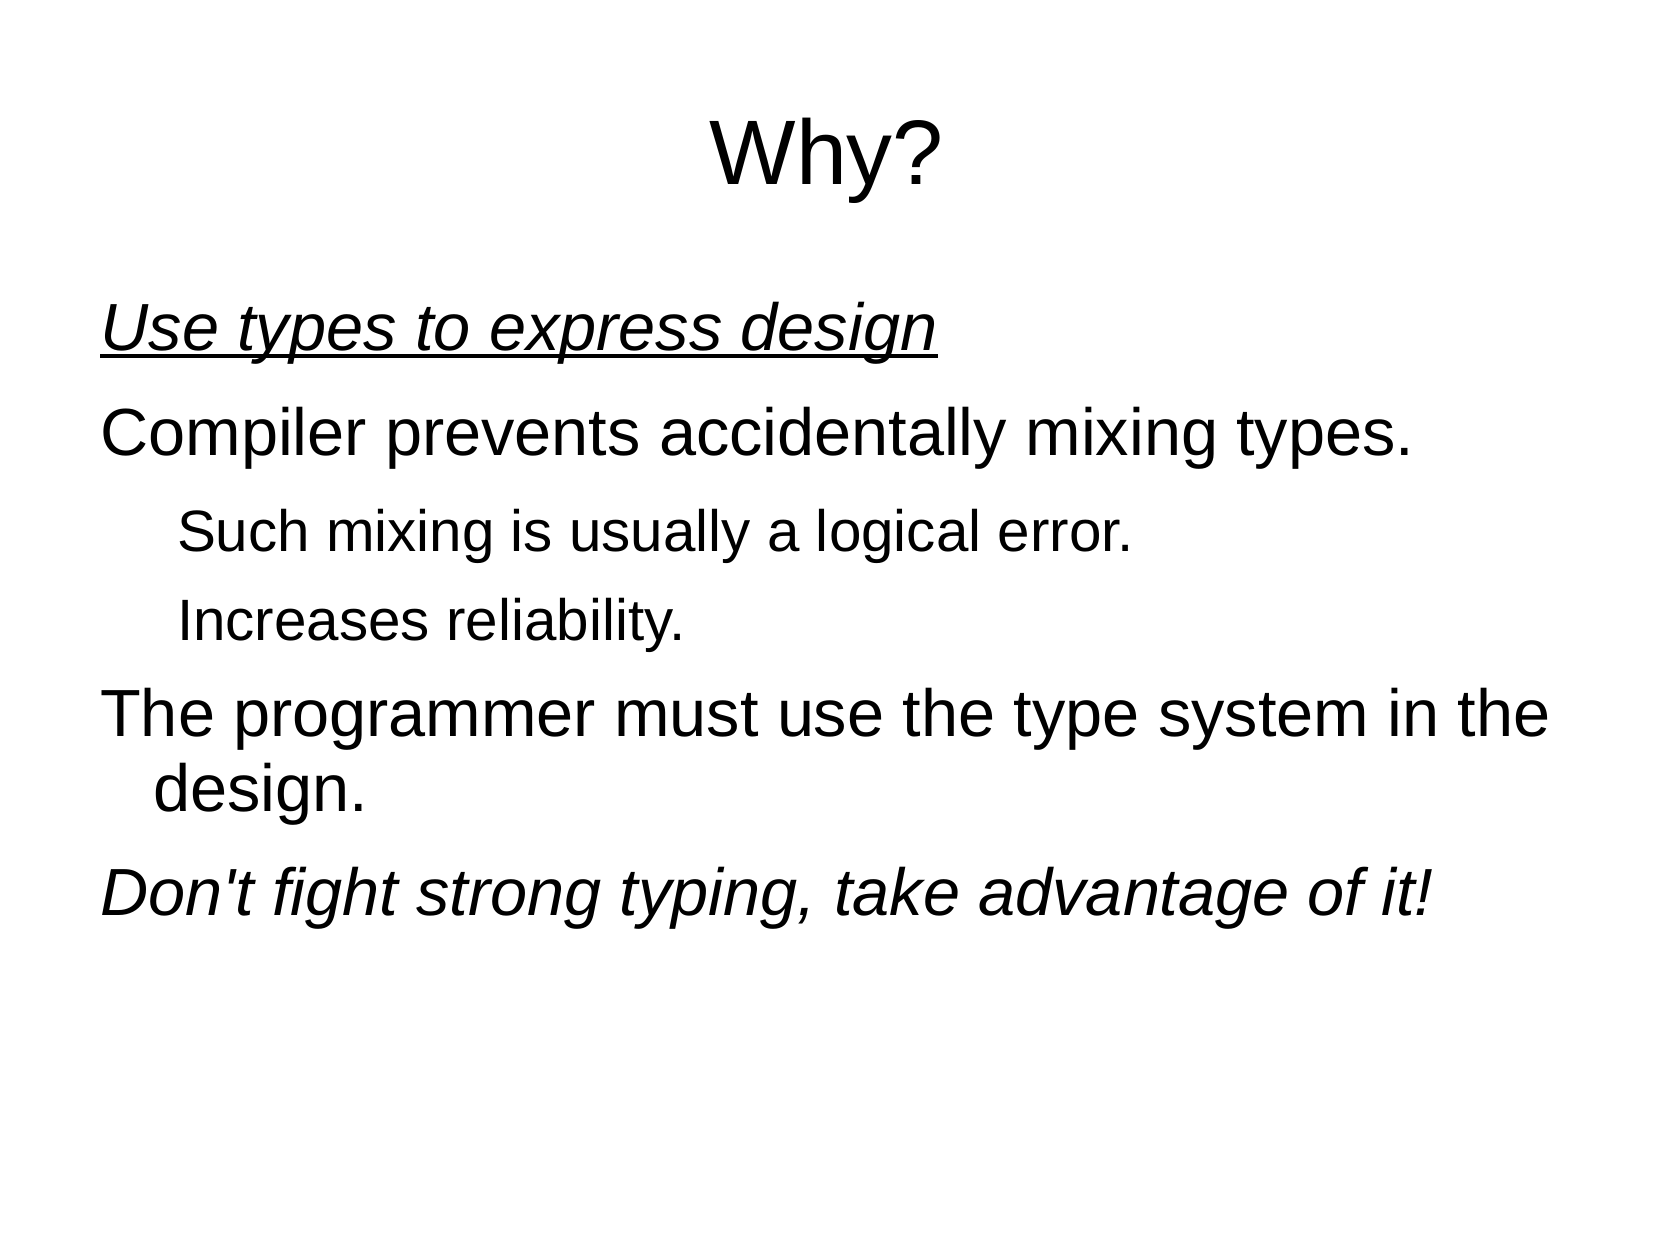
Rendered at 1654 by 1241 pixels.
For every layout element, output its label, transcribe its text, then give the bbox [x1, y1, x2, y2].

list Use types to express design Compiler prevents accidentally mixing types. Such mixing is usually a logical error. Increases reliability. The programmer must use the type system in the design. Don't fight strong typing, take advantage of it! [82, 290, 1571, 1094]
title Why? [82, 49, 1571, 257]
